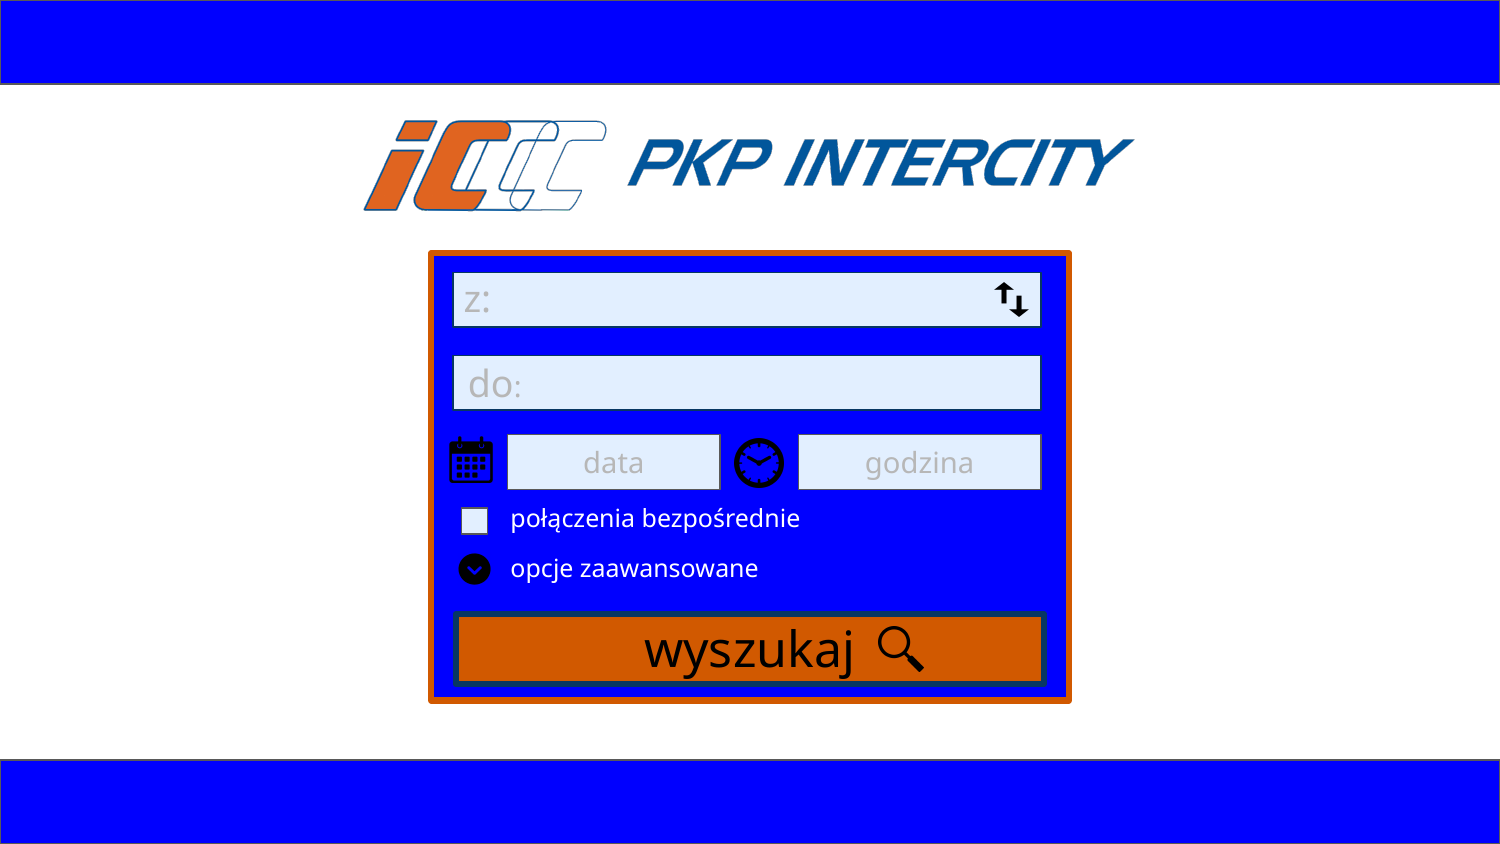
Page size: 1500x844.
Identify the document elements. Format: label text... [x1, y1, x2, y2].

text_box [0, 0, 1500, 84]
text_box data [507, 434, 721, 490]
text_box połączenia bezpośrednie [495, 502, 958, 549]
text_box [0, 759, 1500, 844]
picture [336, 99, 1158, 228]
text_box godzina [798, 434, 1041, 490]
picture [734, 438, 784, 488]
text_box opcje zaawansowane [495, 552, 970, 592]
picture [457, 552, 492, 587]
text_box [431, 253, 1069, 701]
picture [446, 434, 496, 490]
text_box do: [453, 355, 1041, 410]
picture [878, 626, 924, 672]
text_box z: [440, 259, 586, 344]
text_box wyszukaj [455, 614, 1044, 684]
picture [994, 282, 1029, 318]
